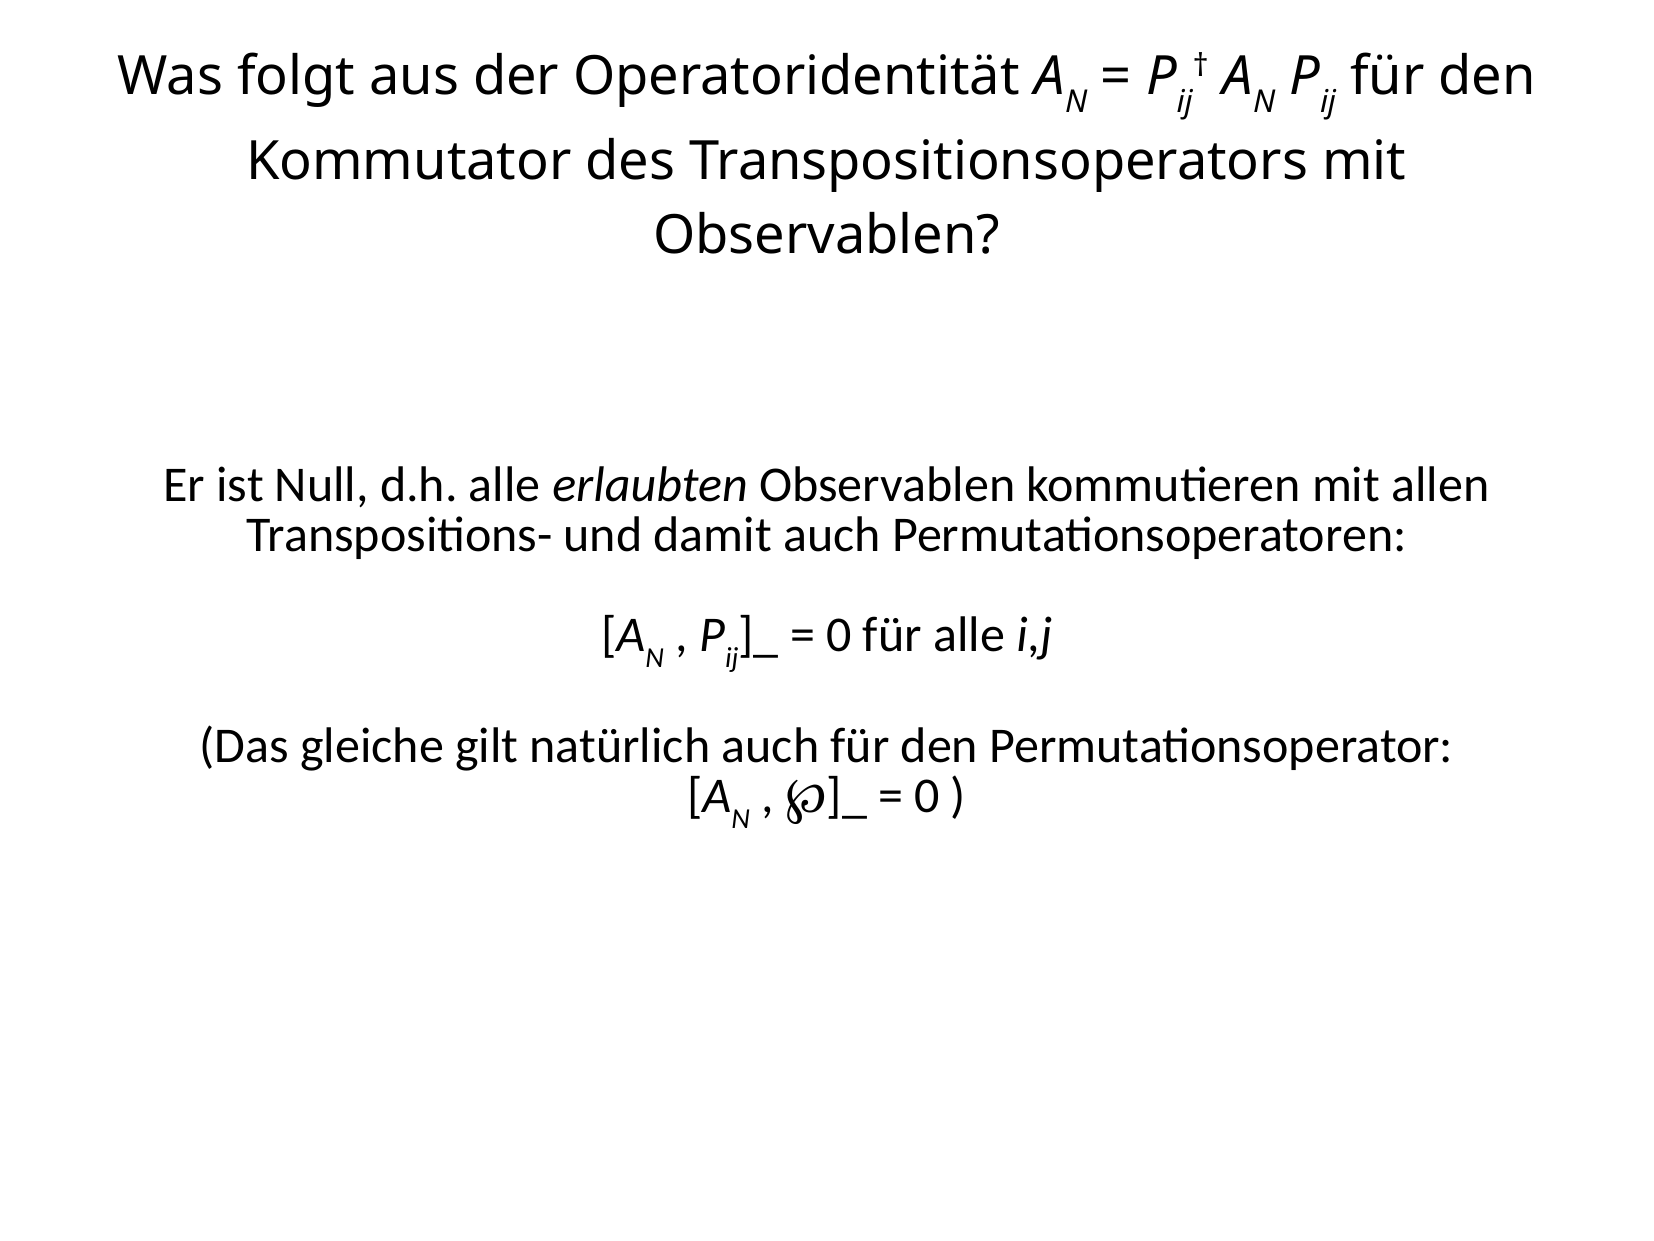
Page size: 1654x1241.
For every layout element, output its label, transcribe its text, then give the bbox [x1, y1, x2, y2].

subtitle Er ist Null, d.h. alle erlaubten Observablen kommutieren mit allen Transpositions- und damit auch Permutationsoperatoren: [AN , Pij]_ = 0 für alle i,j (Das gleiche gilt natürlich auch für den Permutationsoperator: [AN , ℘]_ = 0 ) [82, 290, 1571, 1010]
title Was folgt aus der Operatoridentität AN = Pij† AN Pij für den Kommutator des Transpositionsoperators mit Observablen? [82, 49, 1571, 257]
